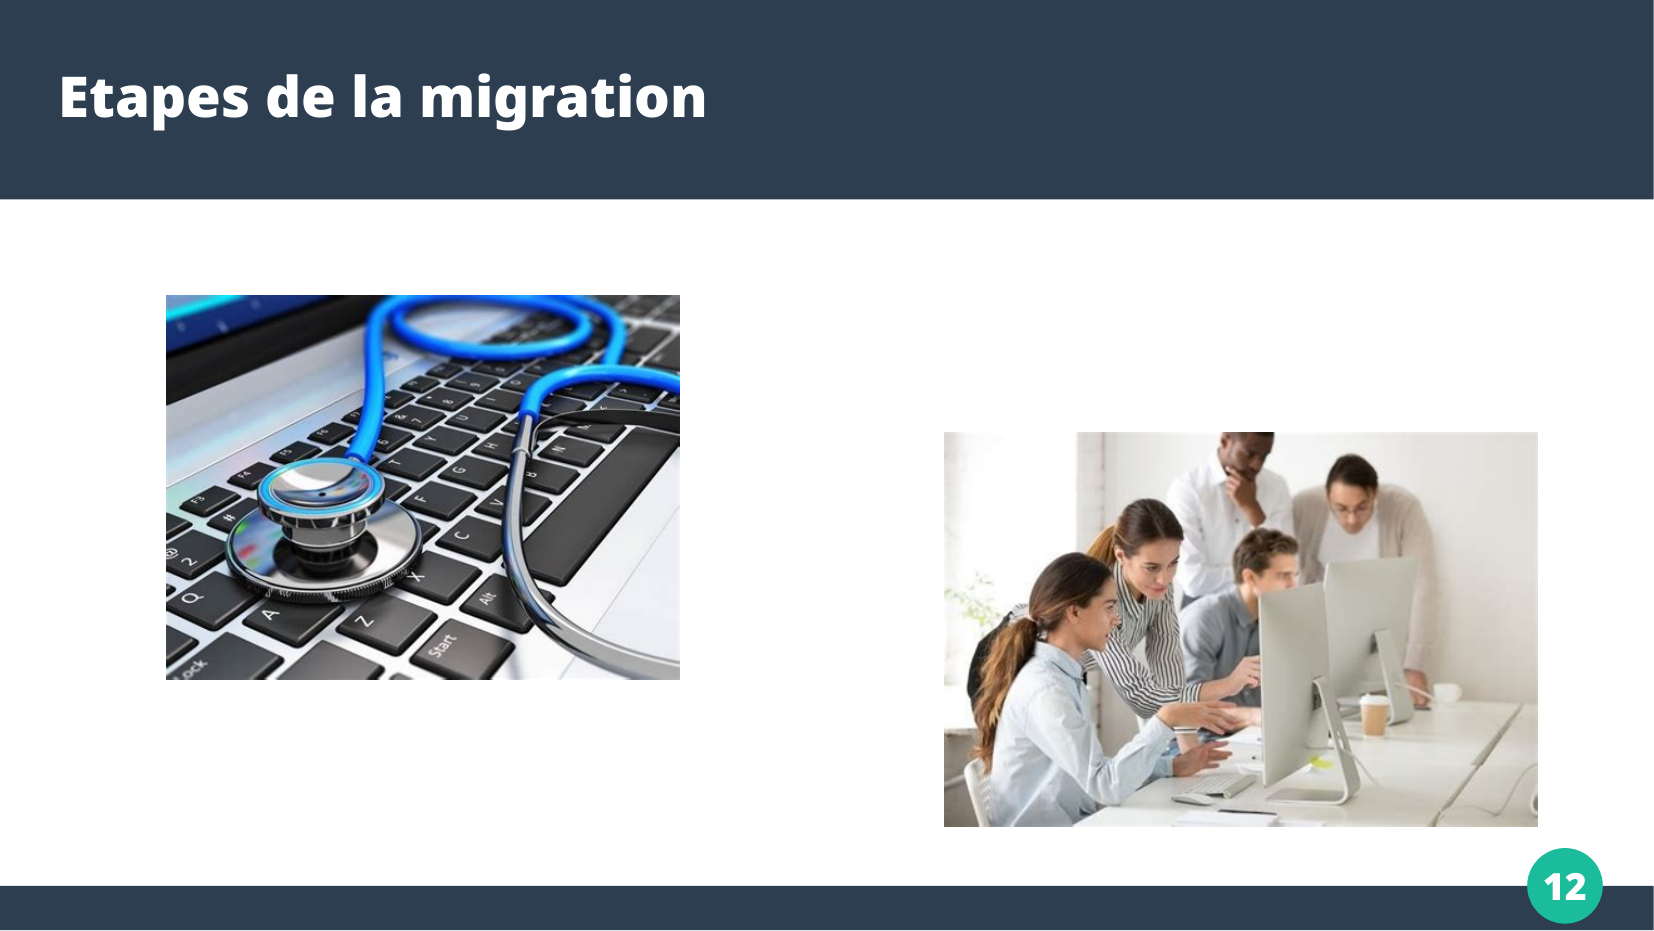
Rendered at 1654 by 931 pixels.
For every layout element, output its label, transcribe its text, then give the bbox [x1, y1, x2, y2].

picture [944, 432, 1538, 827]
title Etapes de la migration [59, 37, 1595, 155]
picture [166, 295, 680, 680]
